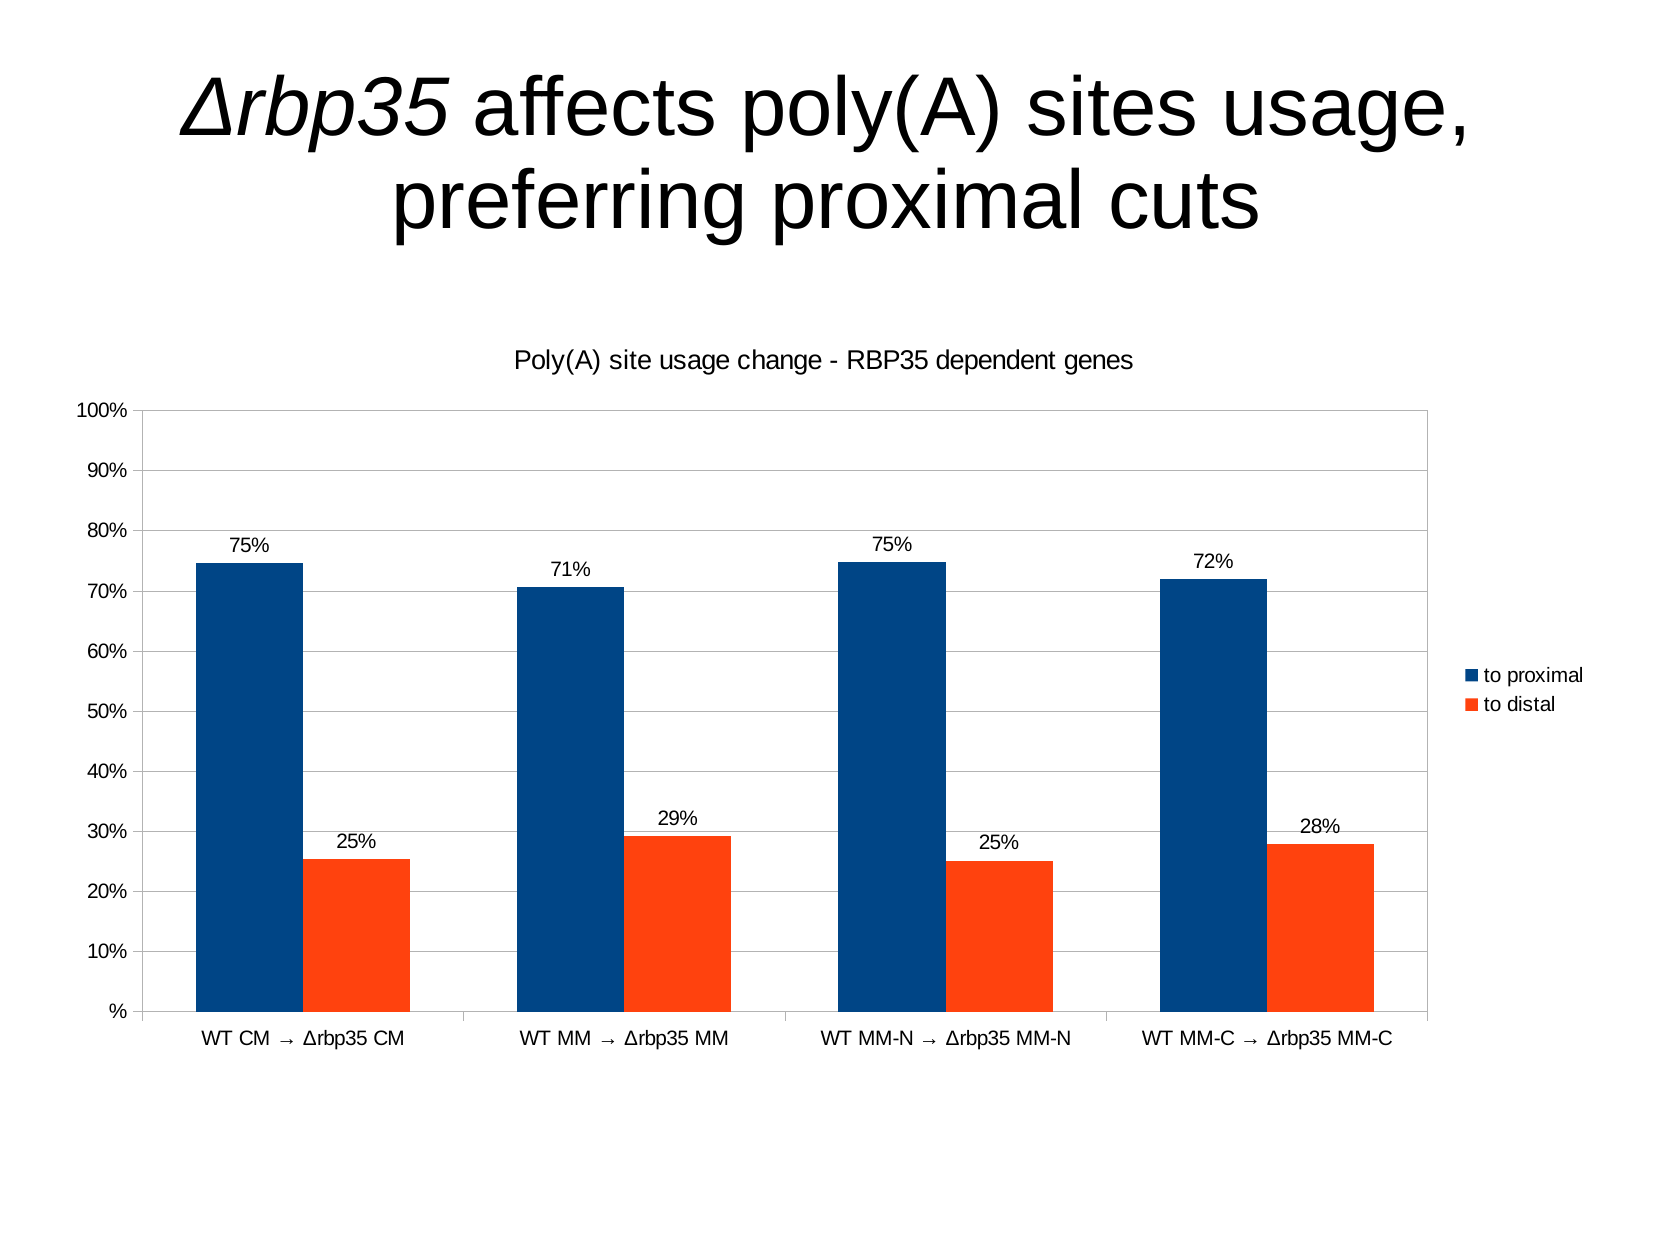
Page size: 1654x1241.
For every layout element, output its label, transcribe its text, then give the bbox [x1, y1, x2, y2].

title Δrbp35 affects poly(A) sites usage, preferring proximal cuts [82, 49, 1571, 257]
chart [45, 315, 1604, 1066]
